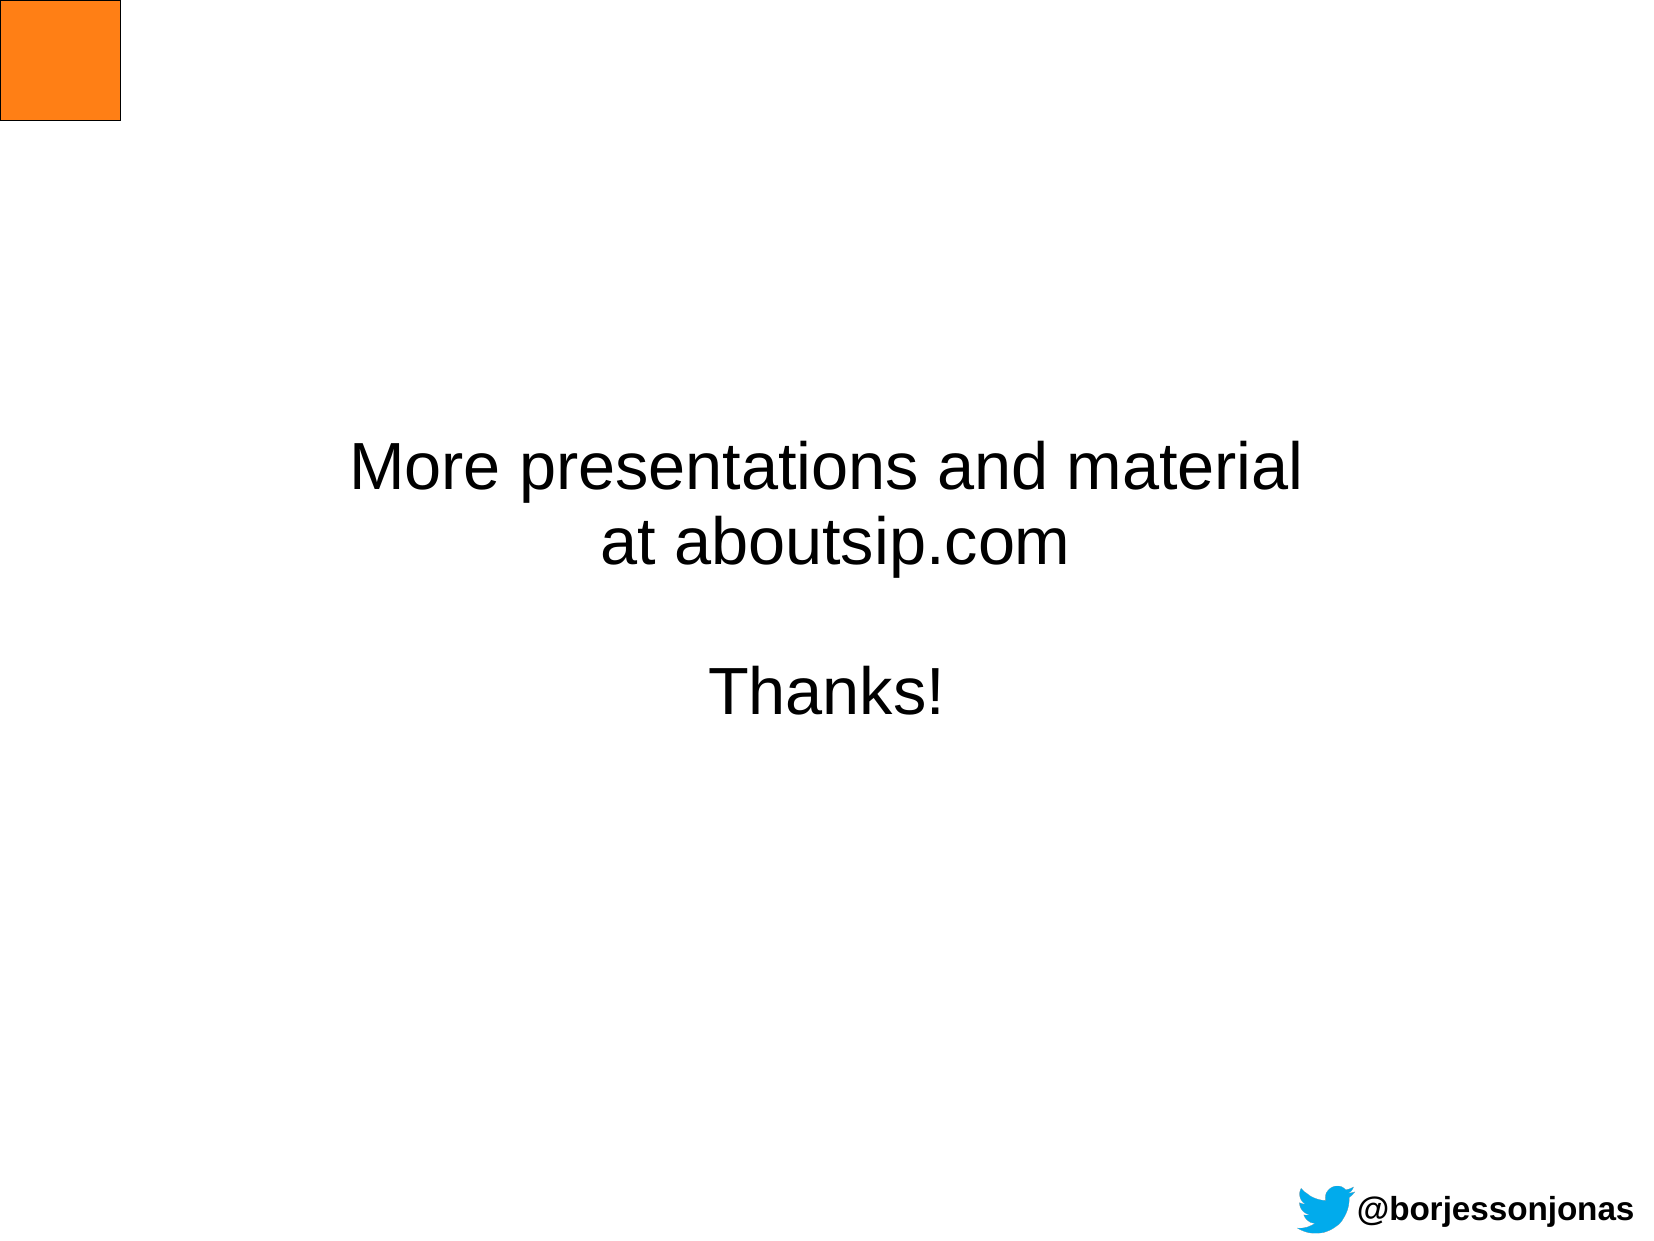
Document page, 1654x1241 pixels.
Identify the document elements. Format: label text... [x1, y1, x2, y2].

picture [1277, 1160, 1375, 1241]
subtitle More presentations and material at aboutsip.com Thanks! [82, 49, 1571, 1109]
